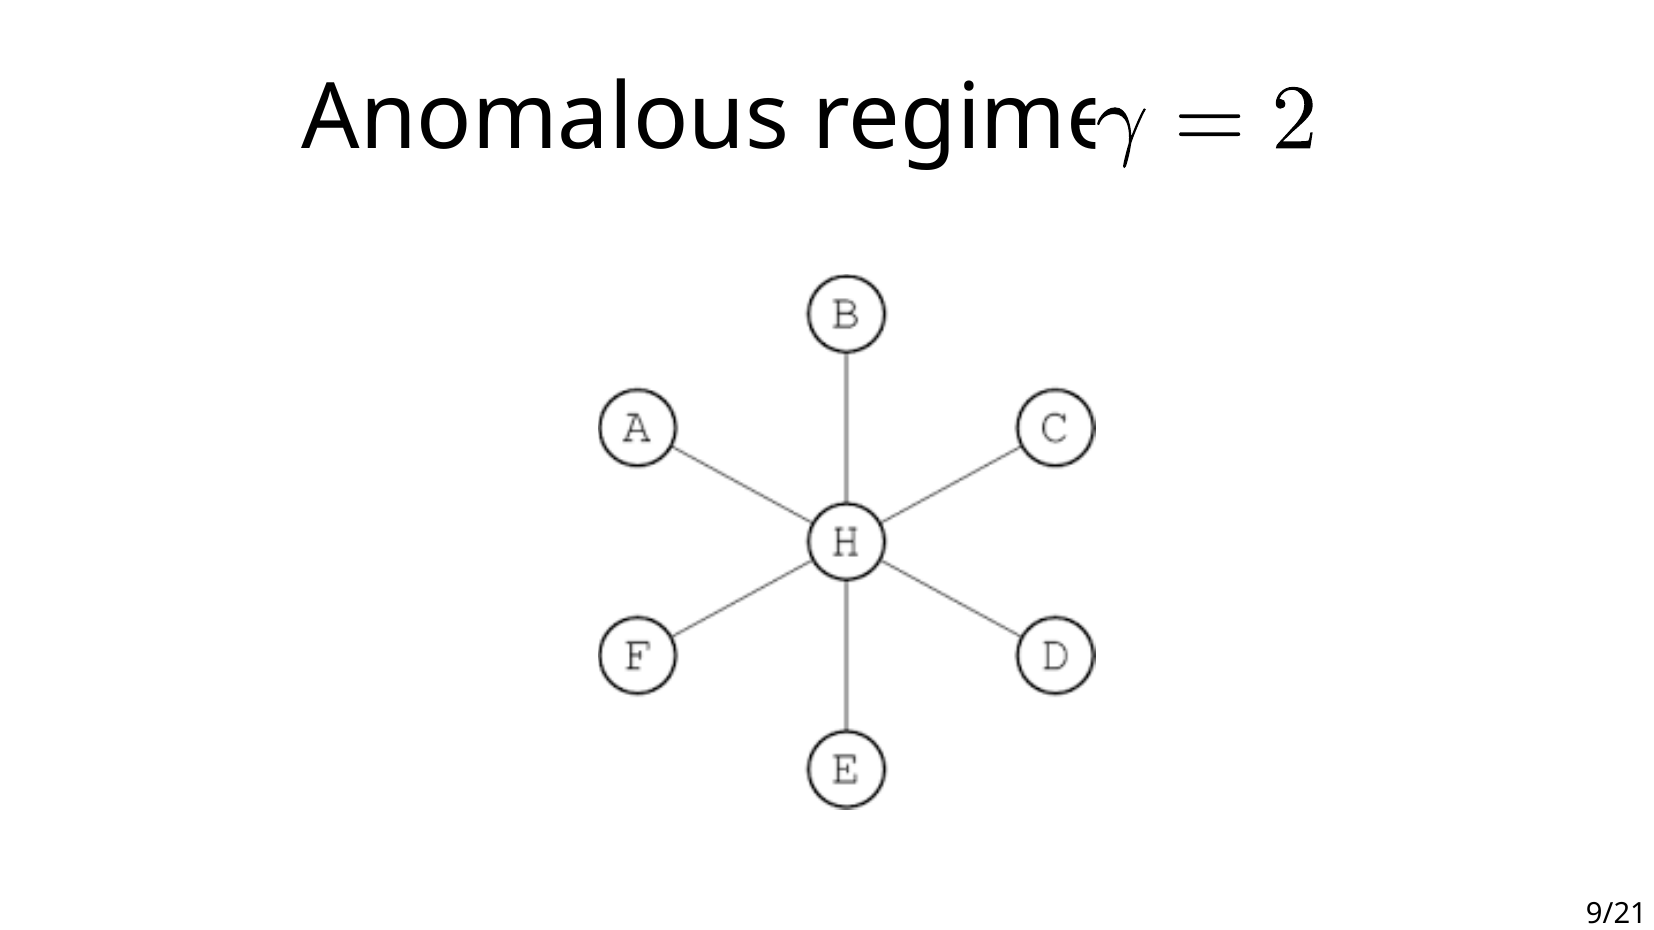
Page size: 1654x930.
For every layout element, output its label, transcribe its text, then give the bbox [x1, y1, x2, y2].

text_box [1095, 86, 1318, 169]
picture [598, 274, 1096, 811]
title Anomalous regime [82, 1, 1571, 225]
